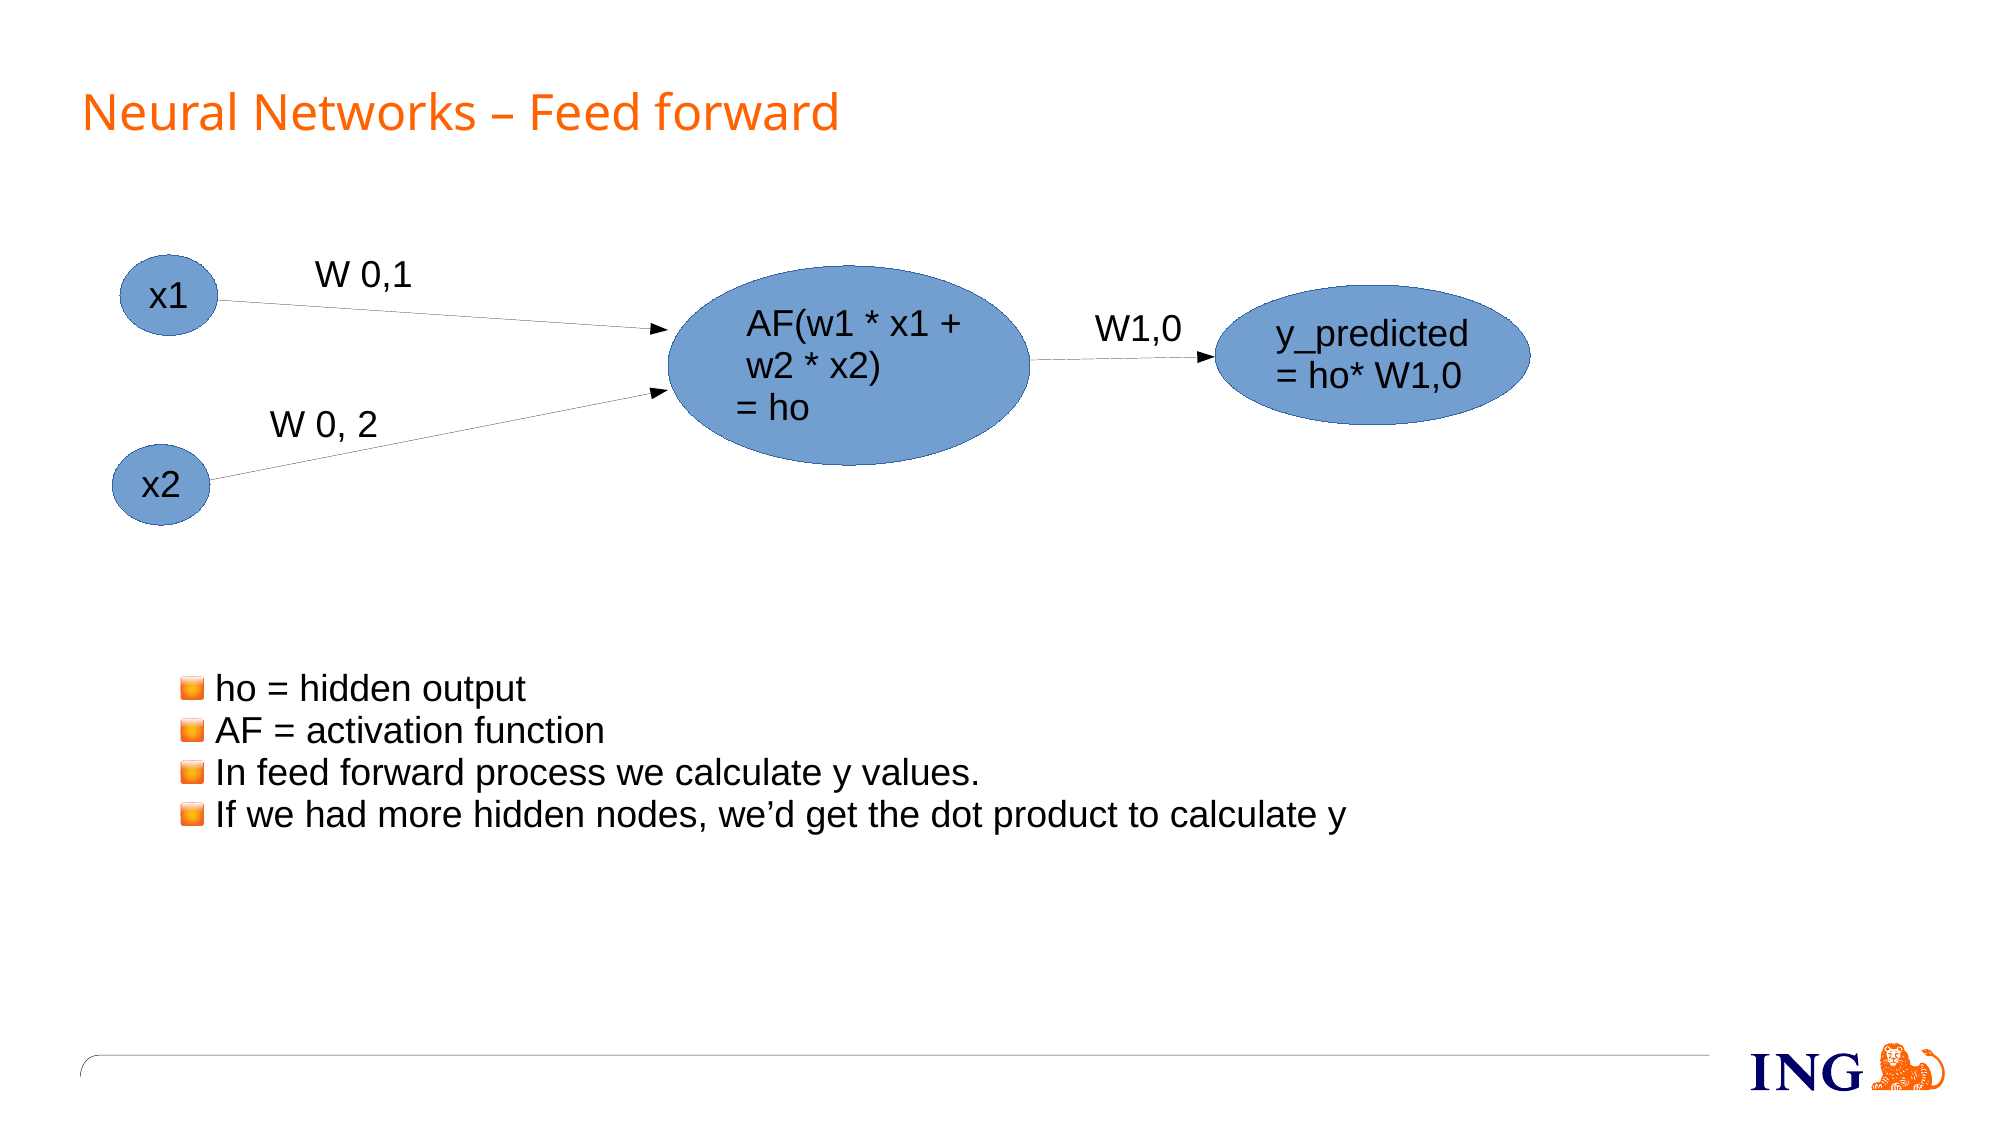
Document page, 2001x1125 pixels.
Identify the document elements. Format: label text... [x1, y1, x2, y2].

text_box y_predicted = ho* W1,0 [1215, 285, 1531, 425]
text_box AF(w1 * x1 + w2 * x2) = ho [668, 265, 1030, 466]
text_box Neural Networks – Feed forward [81, 84, 1936, 142]
text_box W 0, 2 [255, 396, 406, 496]
text_box x1 [119, 254, 218, 336]
text_box W1,0 [1080, 299, 1231, 357]
text_box x2 [112, 444, 211, 526]
text_box ho = hidden output AF = activation function In feed forward process we calculate y values. If we had more hidden nodes, we’d get the dot product to calculate y [165, 660, 1576, 843]
text_box W 0,1 [300, 246, 481, 346]
